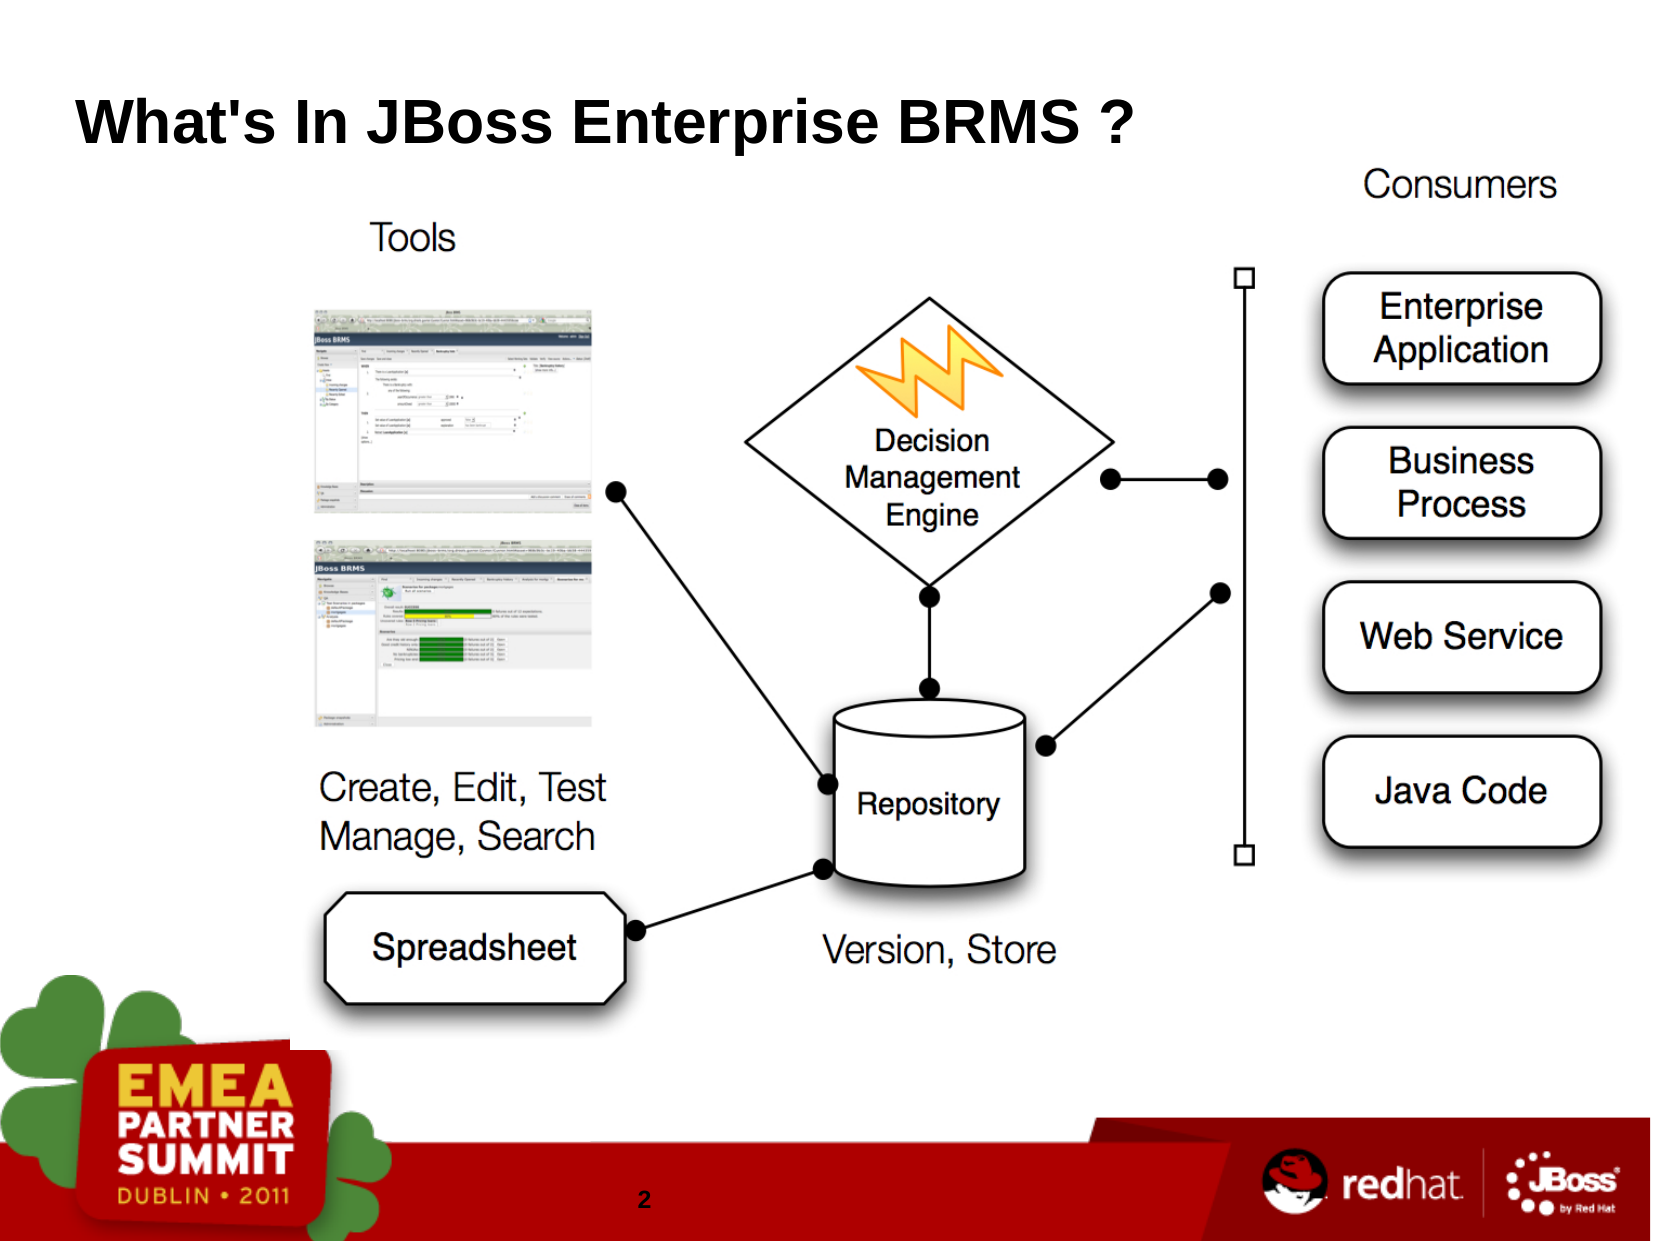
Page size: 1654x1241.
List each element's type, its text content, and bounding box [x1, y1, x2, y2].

picture [0, 149, 1651, 1241]
title What's In JBoss Enterprise BRMS ? [75, 79, 1564, 161]
